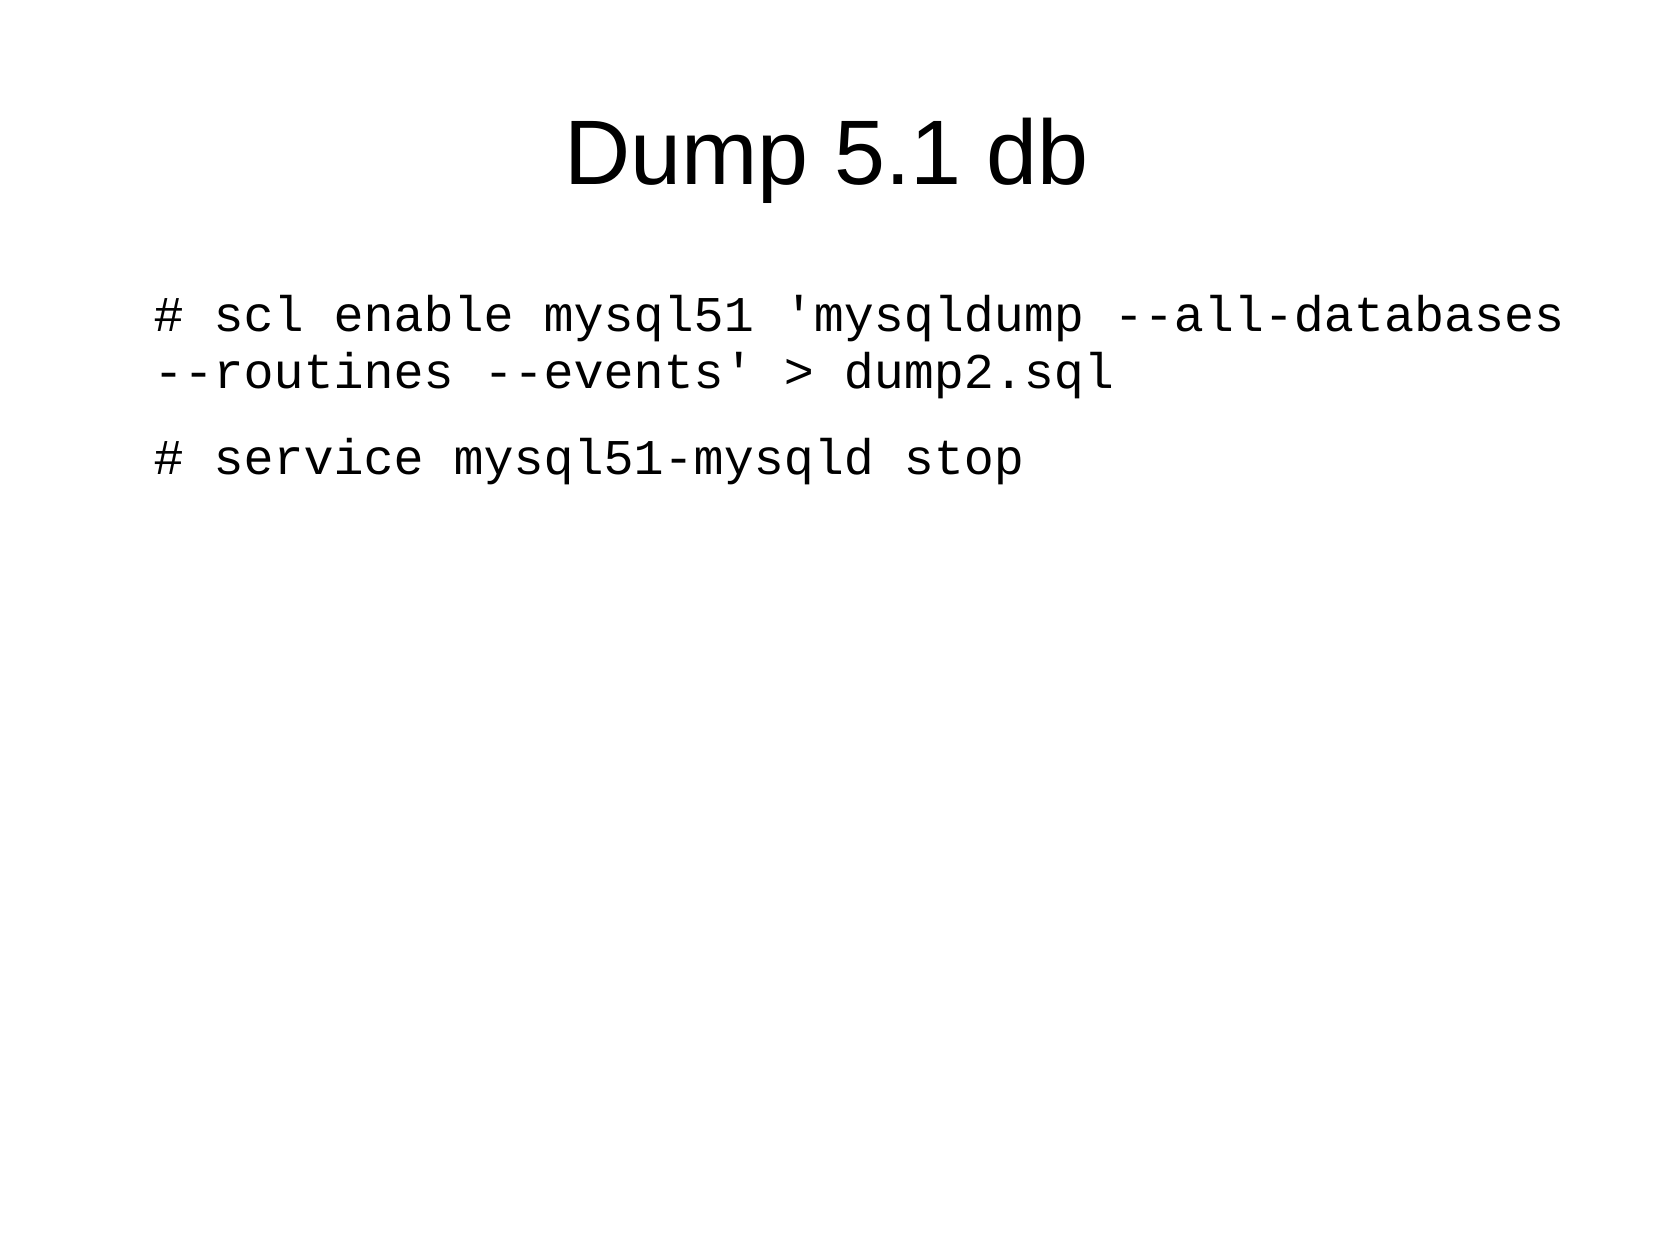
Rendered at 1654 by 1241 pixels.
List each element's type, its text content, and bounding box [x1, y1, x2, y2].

title Dump 5.1 db [82, 49, 1571, 257]
list # scl enable mysql51 'mysqldump --all-databases --routines --events' > dump2.sql # service mysql51-mysqld stop [82, 290, 1571, 1109]
